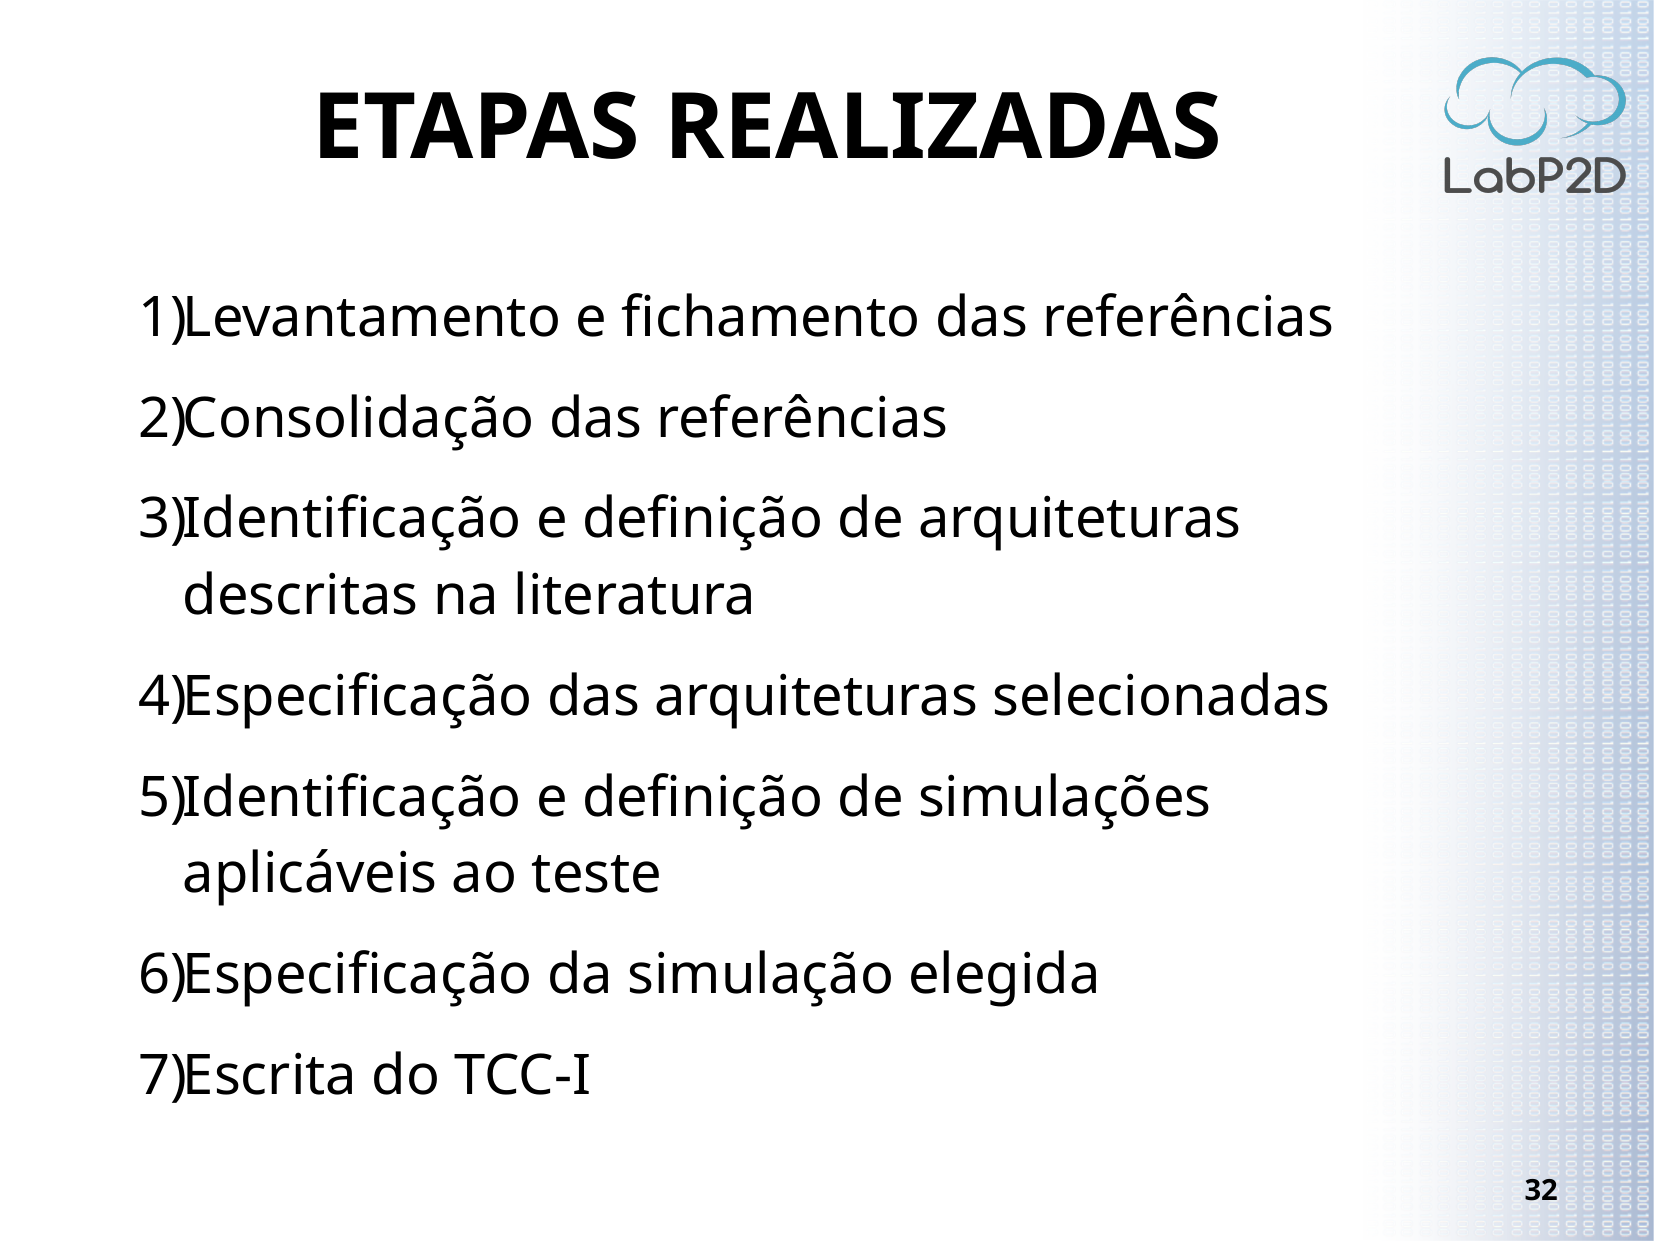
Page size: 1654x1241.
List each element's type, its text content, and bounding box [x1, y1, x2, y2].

list Levantamento e fichamento das referências Consolidação das referências Identificação e definição de arquiteturas descritas na literatura Especificação das arquiteturas selecionadas Identificação e definição de simulações aplicáveis ao teste Especificação da simulação elegida Escrita do TCC-I [123, 271, 1406, 1116]
title ETAPAS REALIZADAS [82, 19, 1453, 227]
picture [1360, 1, 1654, 1240]
